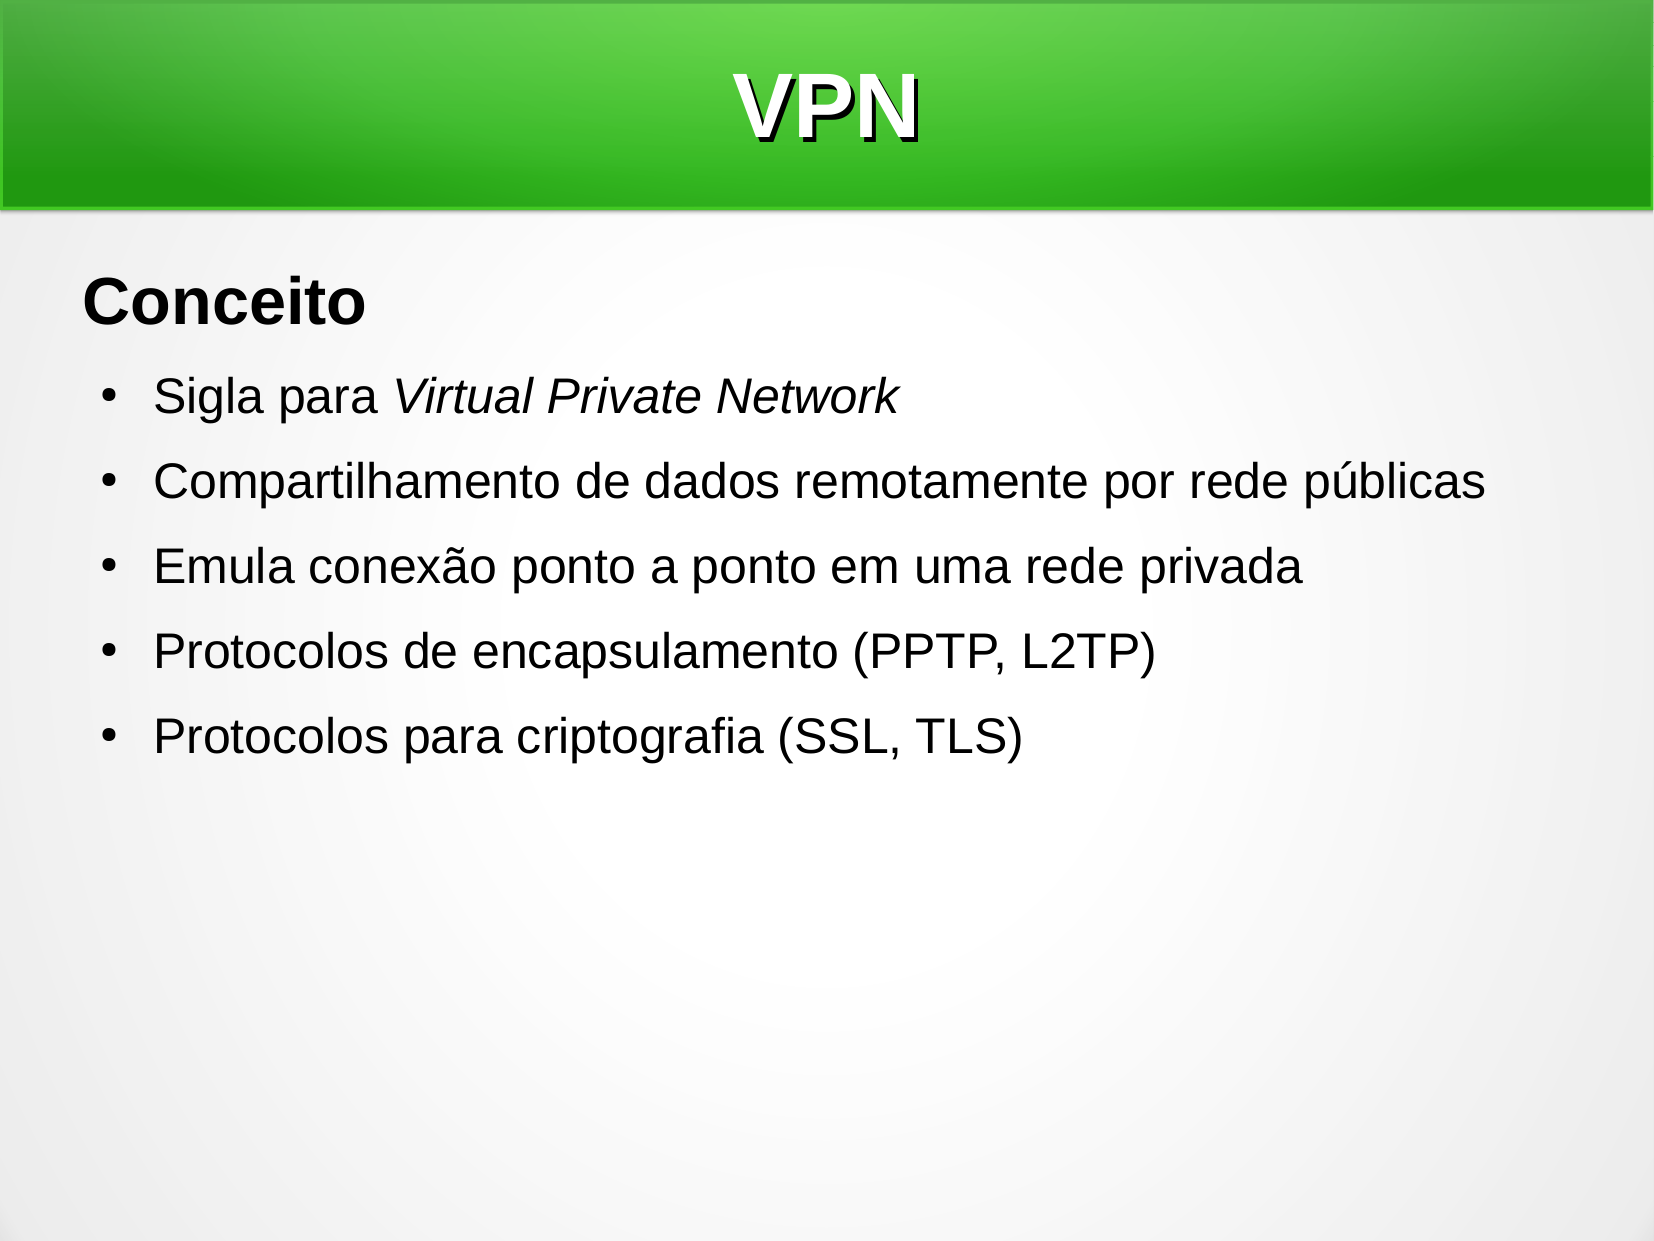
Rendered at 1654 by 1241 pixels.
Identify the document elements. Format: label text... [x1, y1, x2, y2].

title VPN [82, 35, 1571, 178]
list Conceito Sigla para Virtual Private Network Compartilhamento de dados remotamente por rede públicas Emula conexão ponto a ponto em uma rede privada Protocolos de encapsulamento (PPTP, L2TP) Protocolos para criptografia (SSL, TLS) [82, 263, 1571, 1171]
